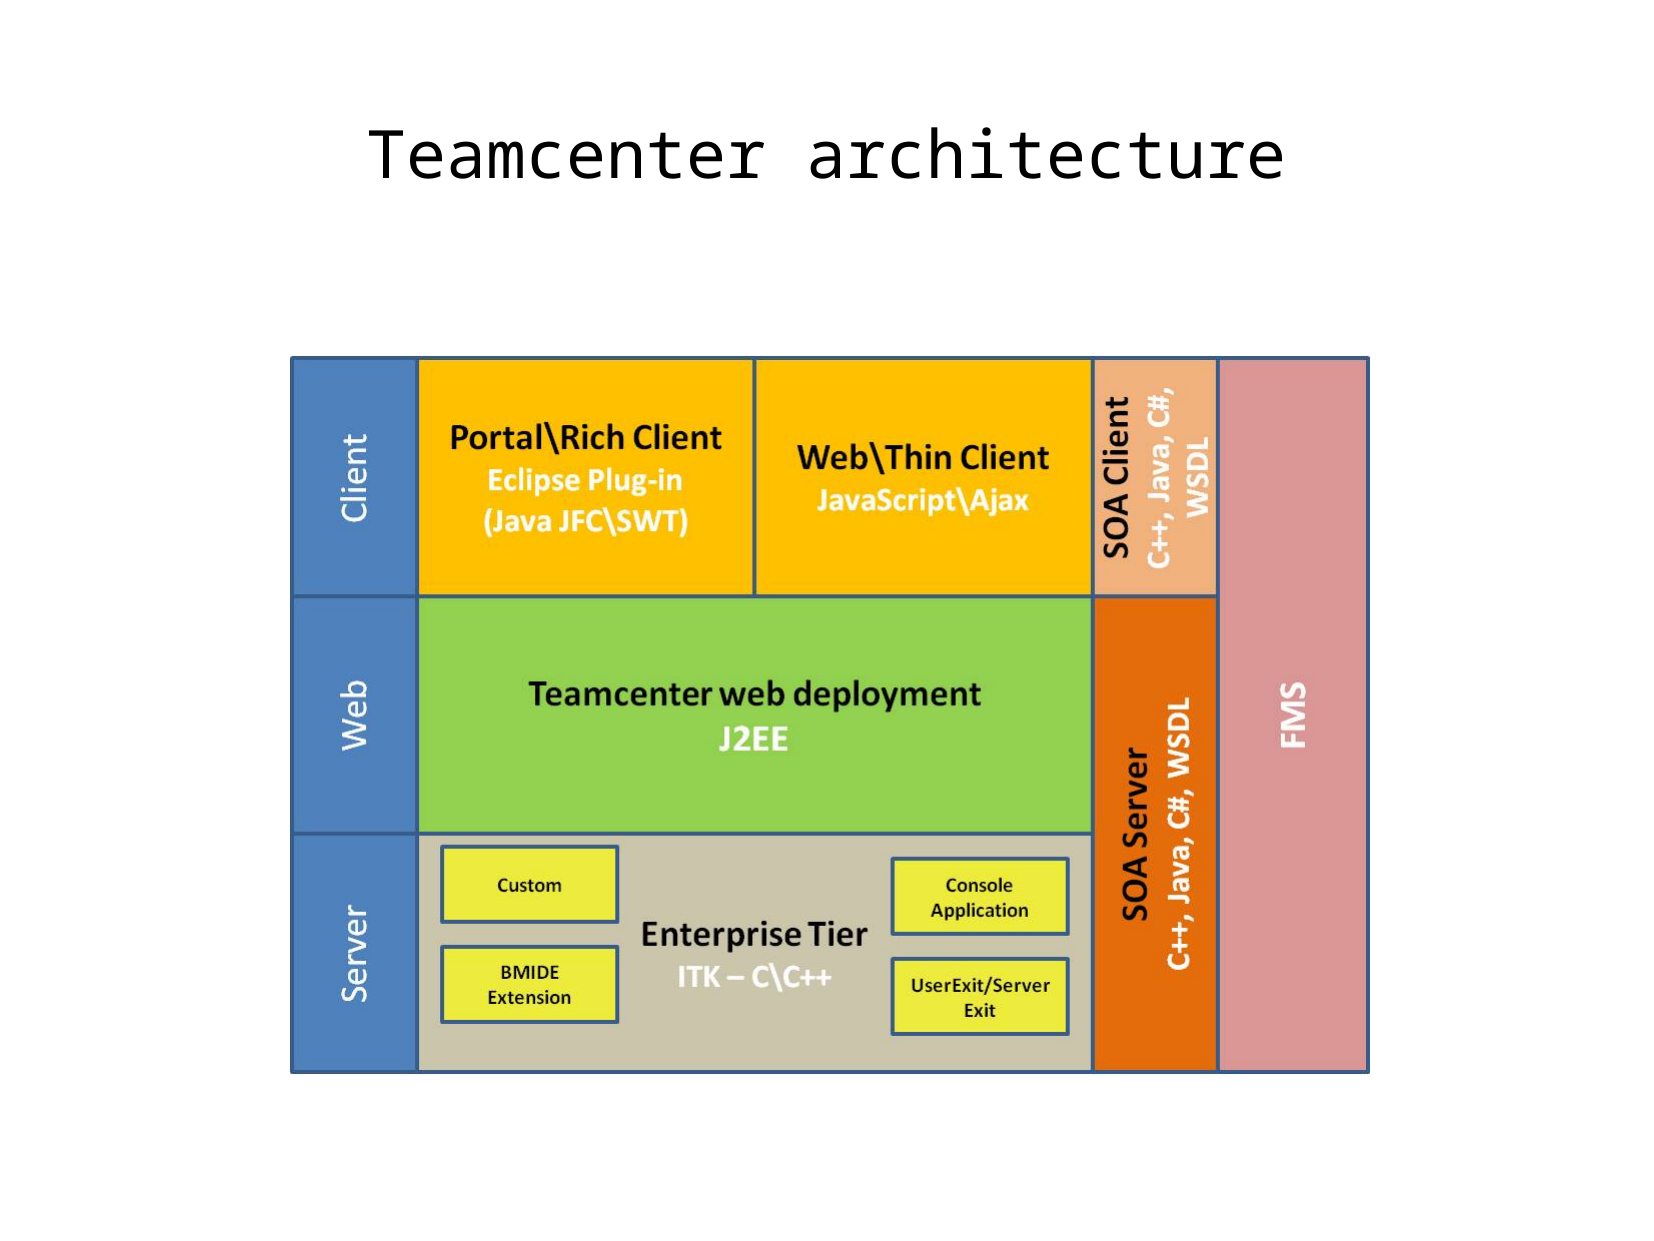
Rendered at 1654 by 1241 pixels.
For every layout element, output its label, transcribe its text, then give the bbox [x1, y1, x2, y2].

picture [289, 355, 1371, 1075]
title Teamcenter architecture [82, 49, 1571, 257]
